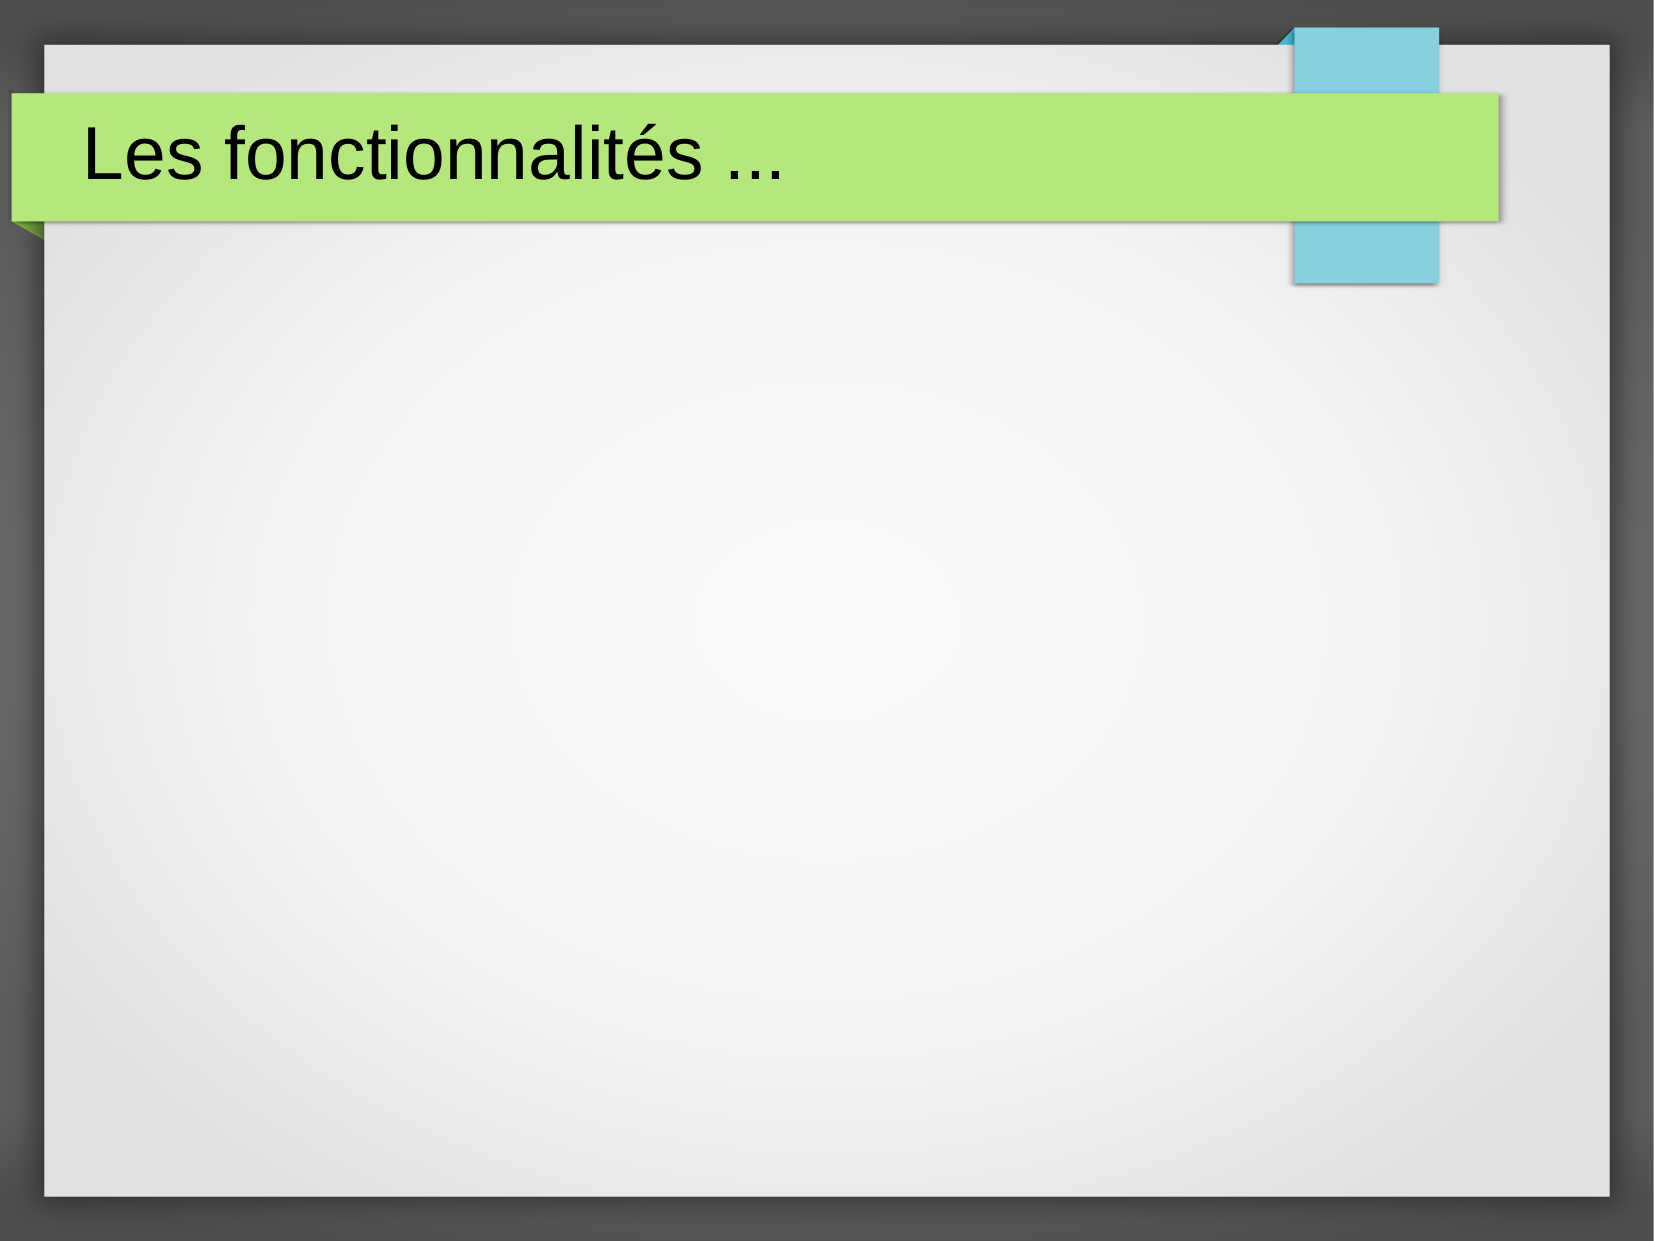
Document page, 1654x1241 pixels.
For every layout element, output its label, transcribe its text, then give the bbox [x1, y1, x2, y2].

title Les fonctionnalités ... [82, 94, 1264, 213]
picture [0, 0, 1654, 1241]
